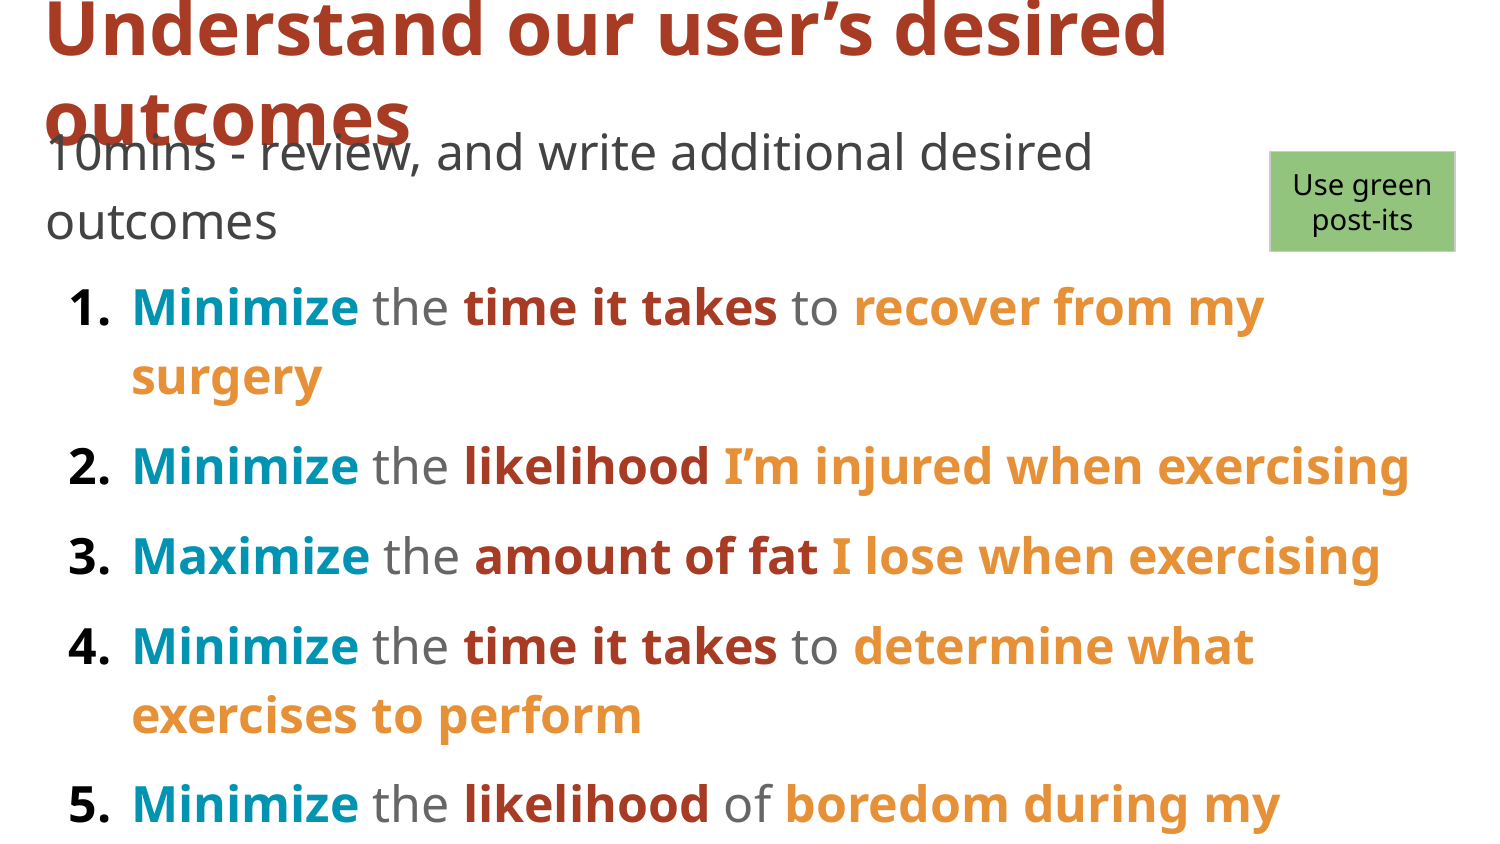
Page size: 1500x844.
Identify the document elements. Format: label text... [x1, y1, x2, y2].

text_box 10mins - review, and write additional desired outcomes [30, 135, 1270, 227]
text_box Use green post-its [1269, 151, 1456, 252]
text_box Understand our user’s desired outcomes [28, 14, 1475, 127]
text_box Minimize the time it takes to recover from my surgery Minimize the likelihood I’m injured when exercising Maximize the amount of fat I lose when exercising Minimize the time it takes to determine what exercises to perform Minimize the likelihood of boredom during my exercise [41, 251, 1445, 788]
